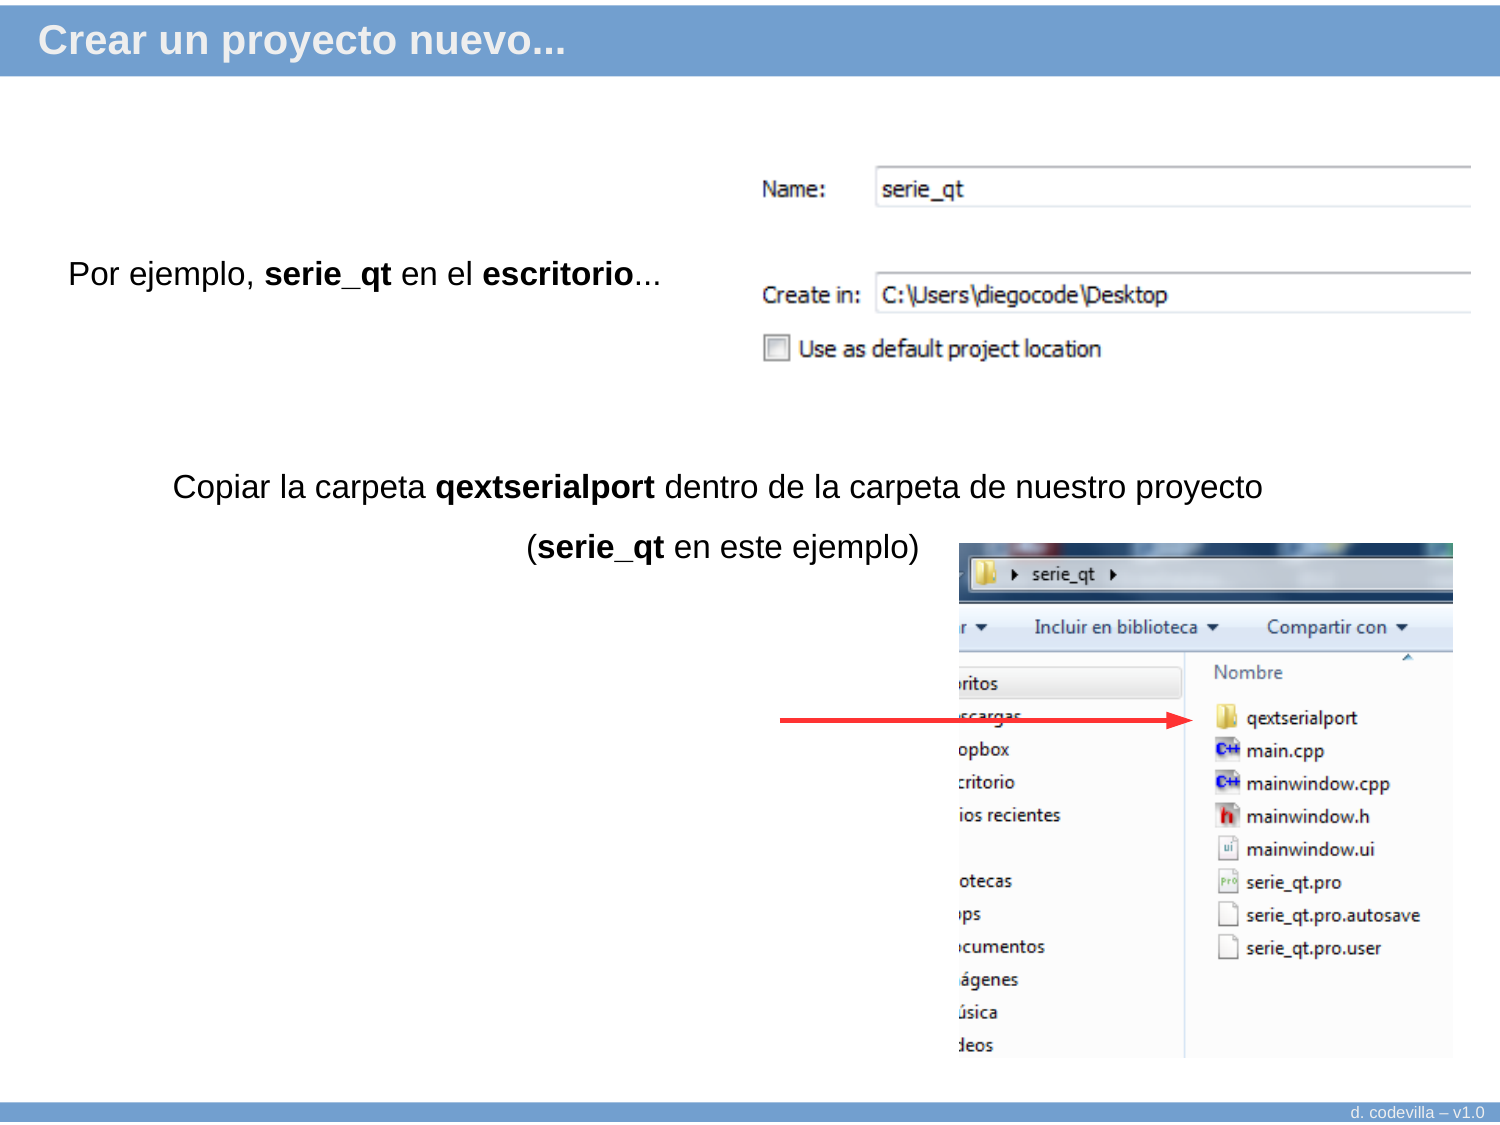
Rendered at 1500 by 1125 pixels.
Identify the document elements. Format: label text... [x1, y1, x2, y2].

picture [959, 543, 1453, 1058]
text_box Por ejemplo, serie_qt en el escritorio... [41, 224, 673, 300]
picture [673, 129, 1471, 422]
text_box Copiar la carpeta qextserialport dentro de la carpeta de nuestro proyecto (serie_qt en este ejemplo) [146, 437, 1279, 573]
text_box Crear un proyecto nuevo... [23, 5, 582, 72]
